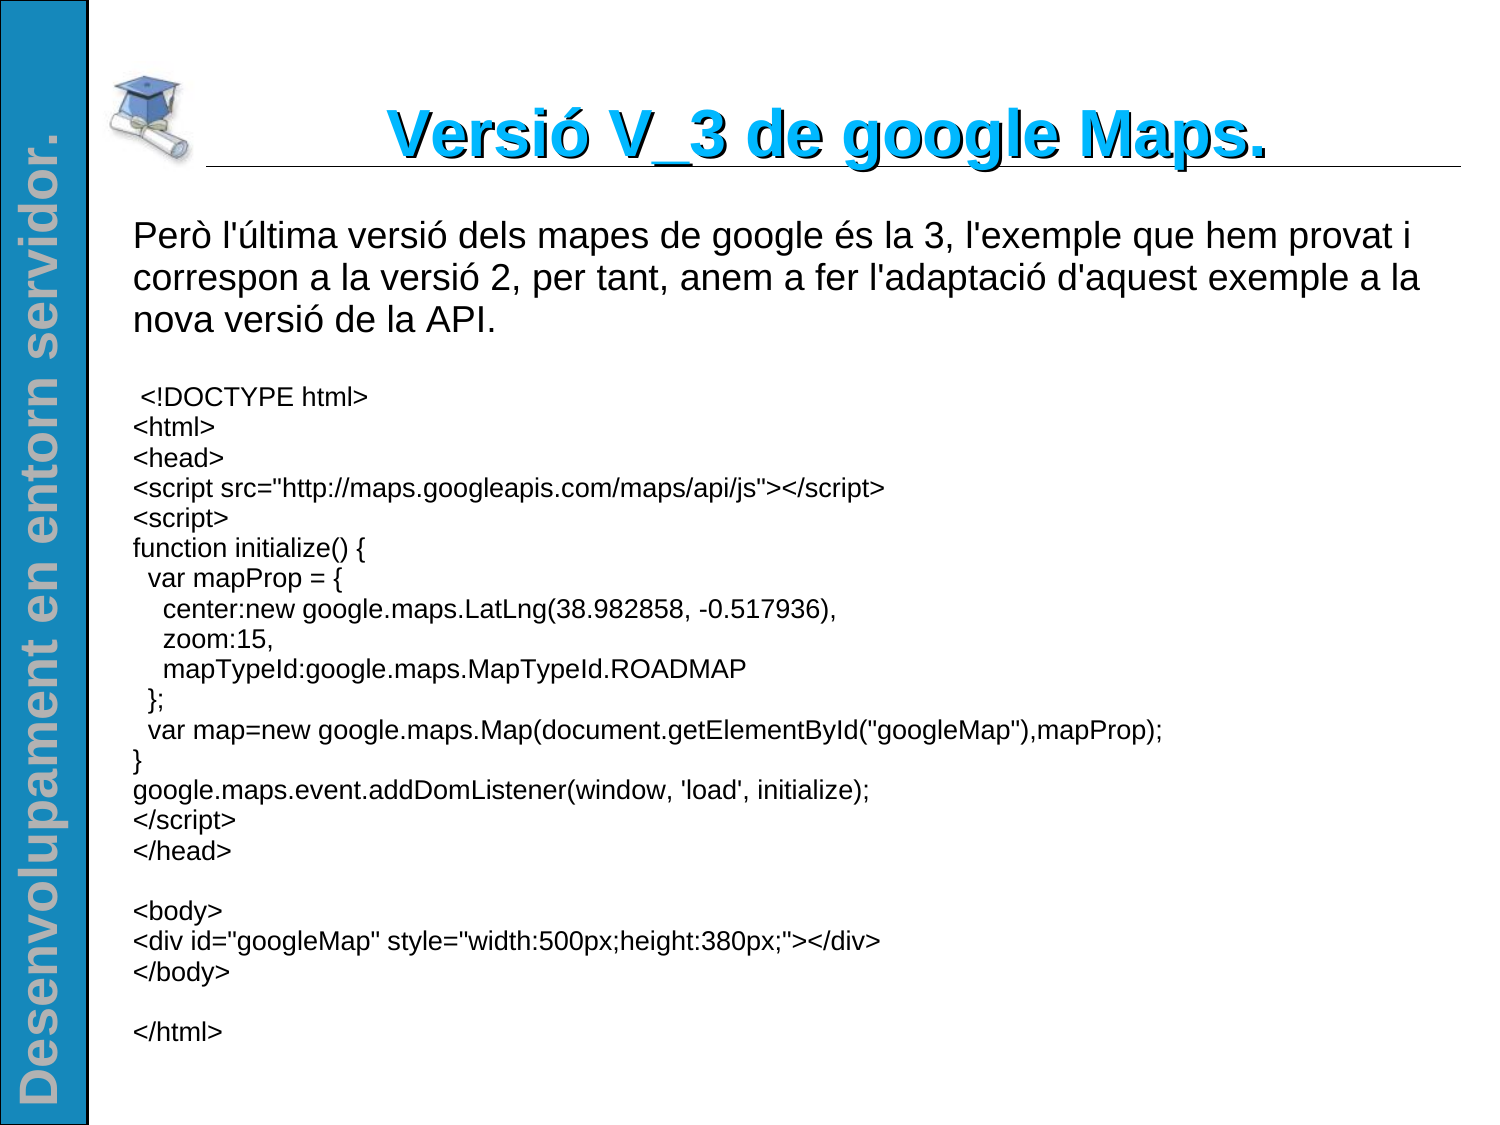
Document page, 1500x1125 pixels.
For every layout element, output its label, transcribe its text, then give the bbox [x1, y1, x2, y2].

title Versió V_3 de google Maps. [206, 88, 1447, 178]
picture [93, 61, 206, 174]
text_box Però l'última versió dels mapes de google és la 3, l'exemple que hem provat i correspon a la versió 2, per tant, anem a fer l'adaptació d'aquest exemple a la nova versió de la API. <!DOCTYPE html> <html> <head> <script src="http://maps.googleapis.com/maps/api/js"></script> <script> function initialize() { var mapProp = { center:new google.maps.LatLng(38.982858, -0.517936), zoom:15, mapTypeId:google.maps.MapTypeId.ROADMAP }; var map=new google.maps.Map(document.getElementById("googleMap"),mapProp); } google.maps.event.addDomListener(window, 'load', initialize); </script> </head> <body> <div id="googleMap" style="width:500px;height:380px;"></div> </body> </html> [118, 206, 1477, 1097]
